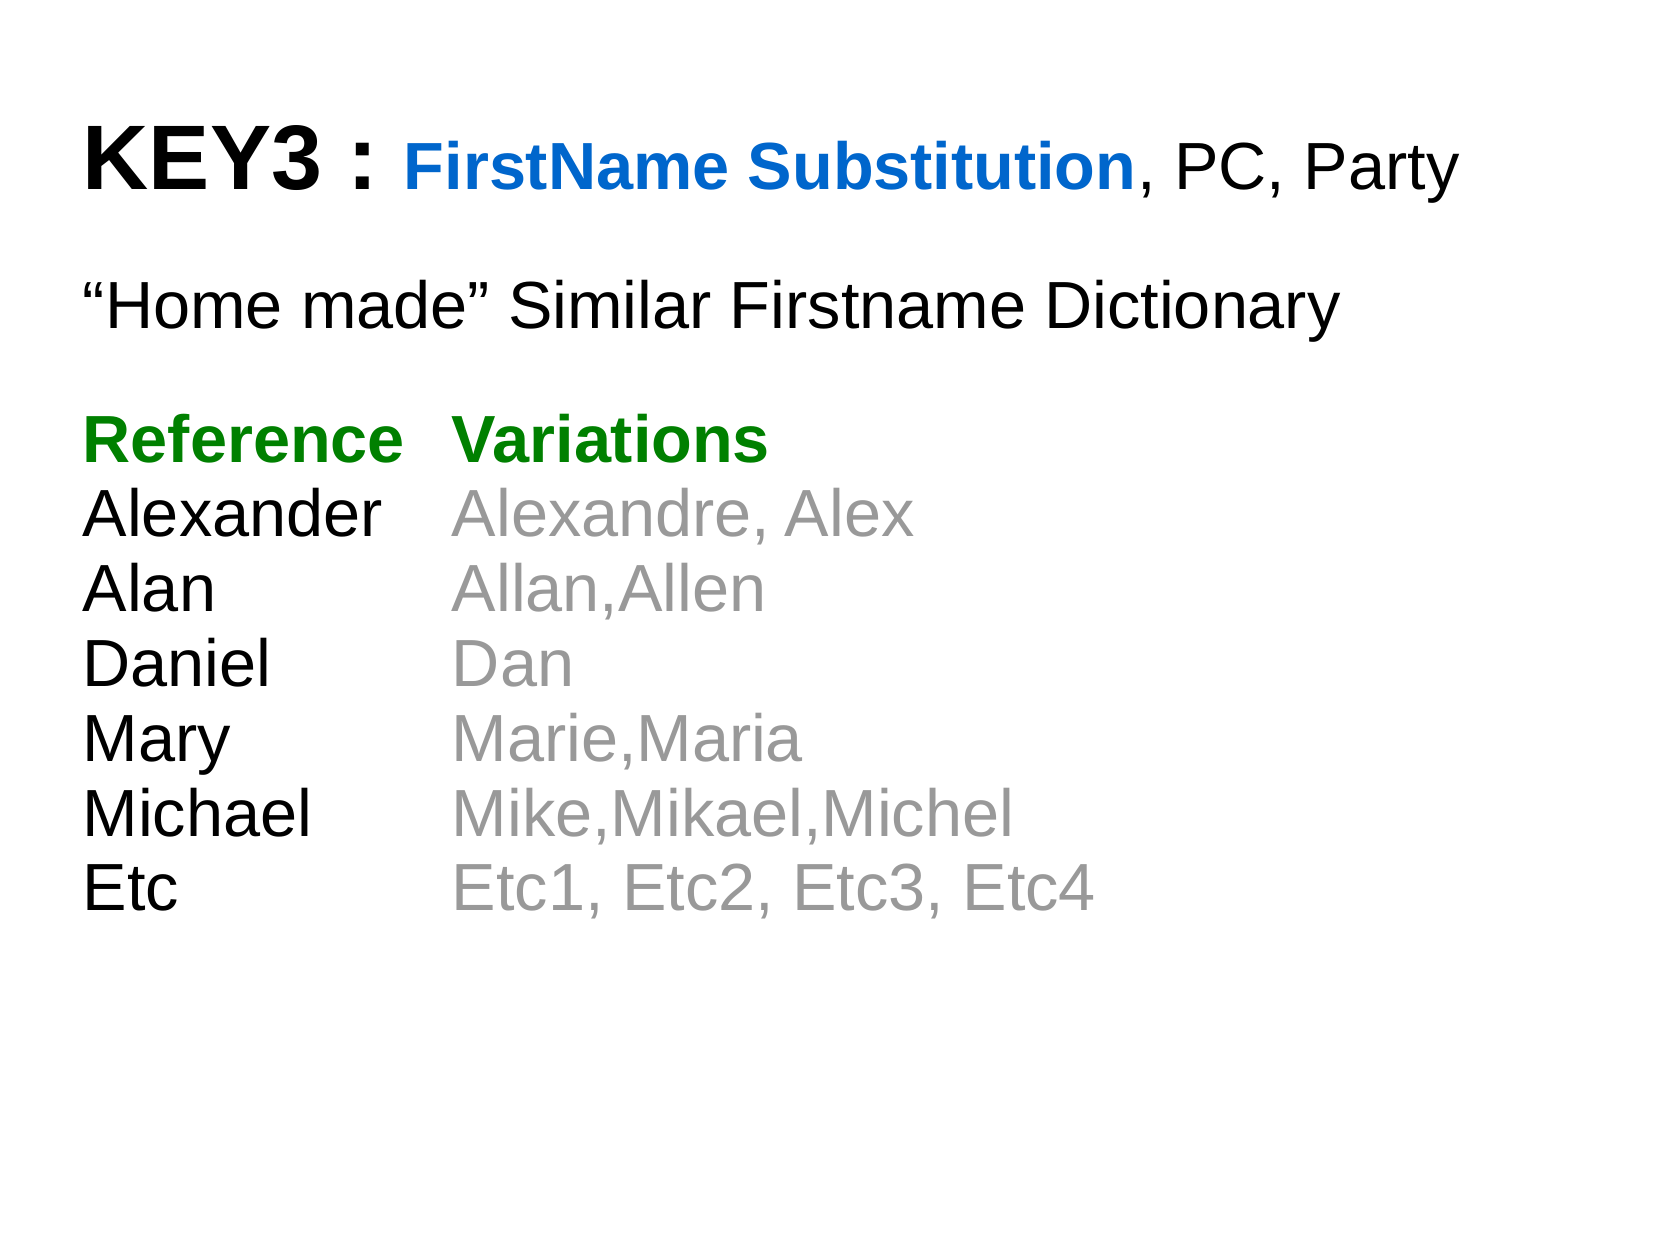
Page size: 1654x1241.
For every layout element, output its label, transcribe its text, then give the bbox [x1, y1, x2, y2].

list KEY3 : FirstName Substitution, PC, Party “Home made” Similar Firstname Dictionary Reference Variations Alexander Alexandre, Alex Alan Allan,Allen Daniel Dan Mary Marie,Maria Michael Mike,Mikael,Michel Etc Etc1, Etc2, Etc3, Etc4 [82, 106, 1571, 1010]
